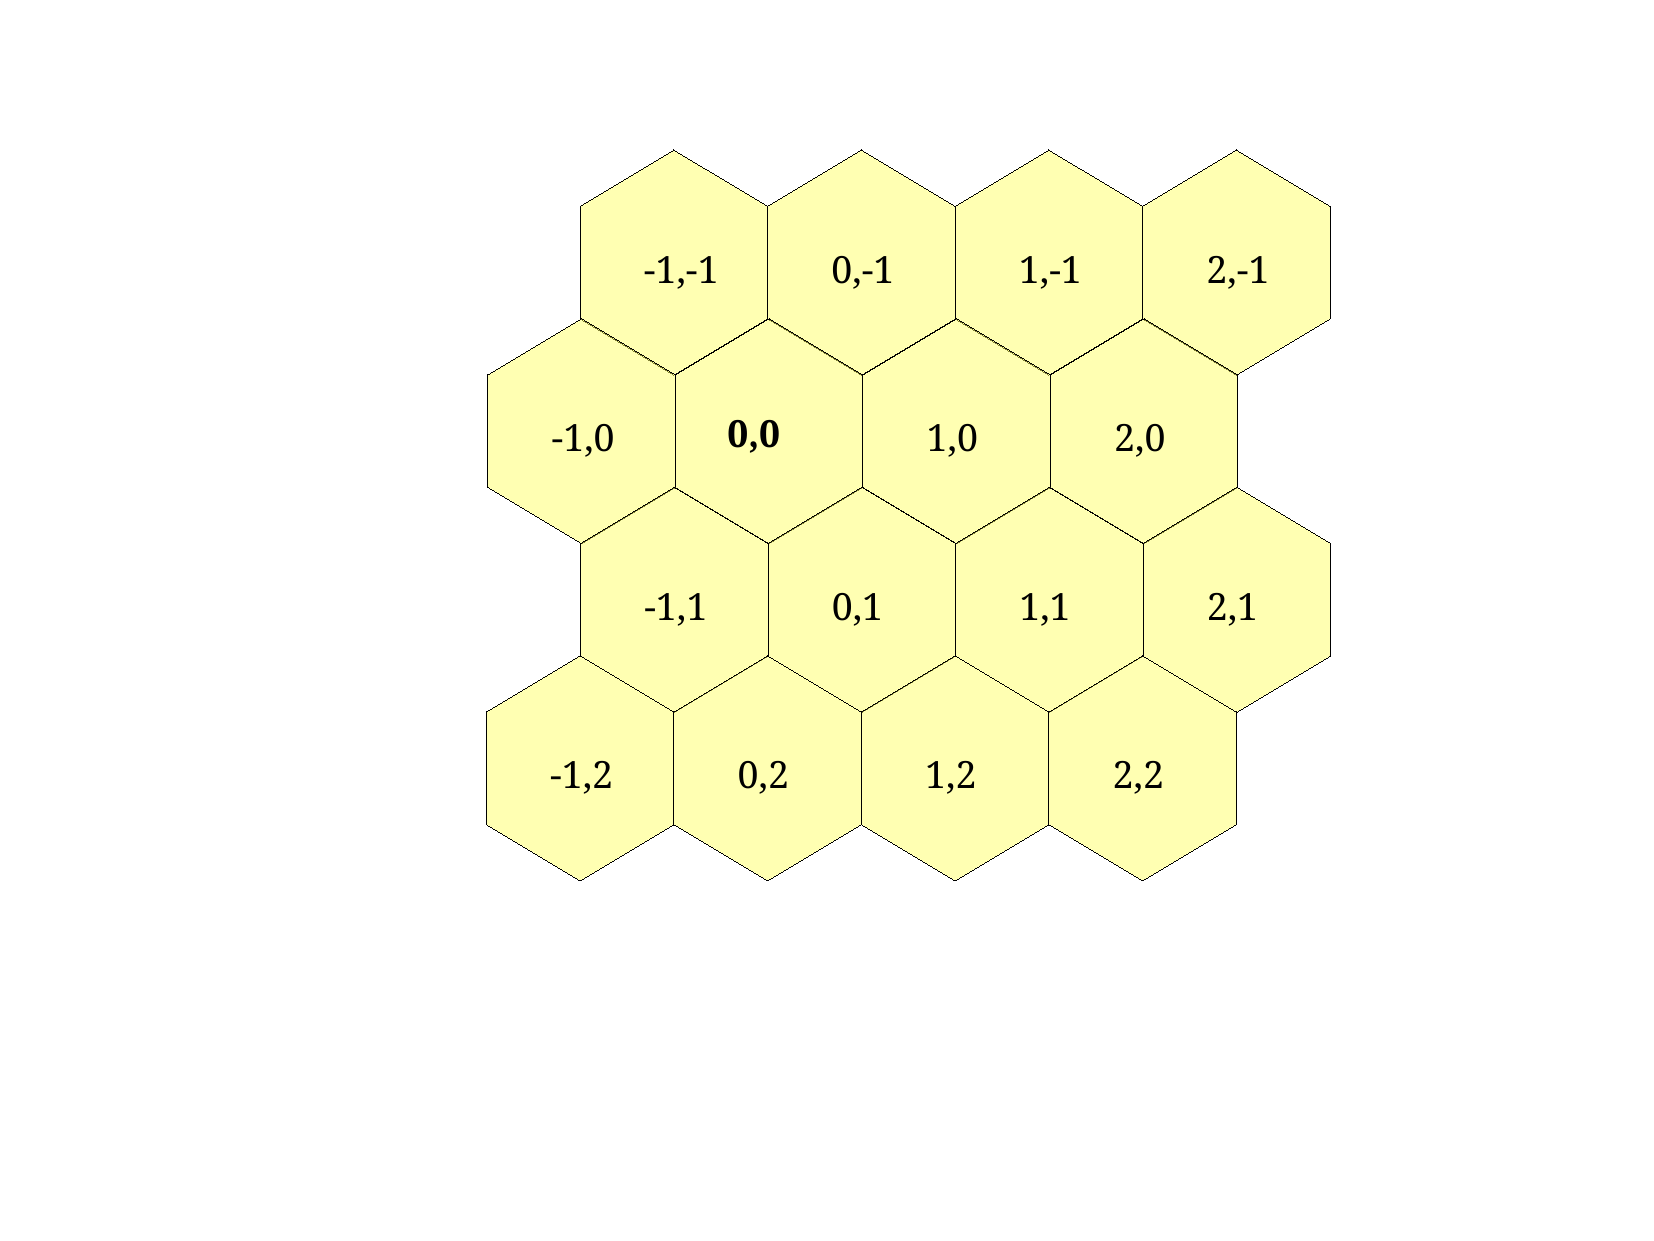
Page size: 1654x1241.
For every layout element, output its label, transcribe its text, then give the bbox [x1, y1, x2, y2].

text_box -1,2 [535, 741, 640, 806]
text_box 1,-1 [1004, 235, 1108, 301]
text_box 0,-1 [816, 235, 921, 301]
text_box 1,1 [1004, 572, 1095, 638]
text_box 2,-1 [1191, 235, 1296, 301]
text_box 0,0 [712, 400, 832, 466]
text_box 1,0 [911, 404, 1002, 469]
text_box 2,0 [1099, 404, 1190, 469]
text_box 2,2 [1097, 741, 1189, 806]
text_box -1,-1 [629, 235, 747, 301]
text_box [486, 149, 1331, 881]
text_box -1,1 [629, 572, 734, 638]
text_box 1,2 [910, 741, 1001, 806]
text_box -1,0 [536, 404, 641, 469]
text_box 0,2 [722, 741, 814, 806]
text_box 2,1 [1192, 572, 1283, 638]
text_box 0,1 [817, 572, 908, 638]
